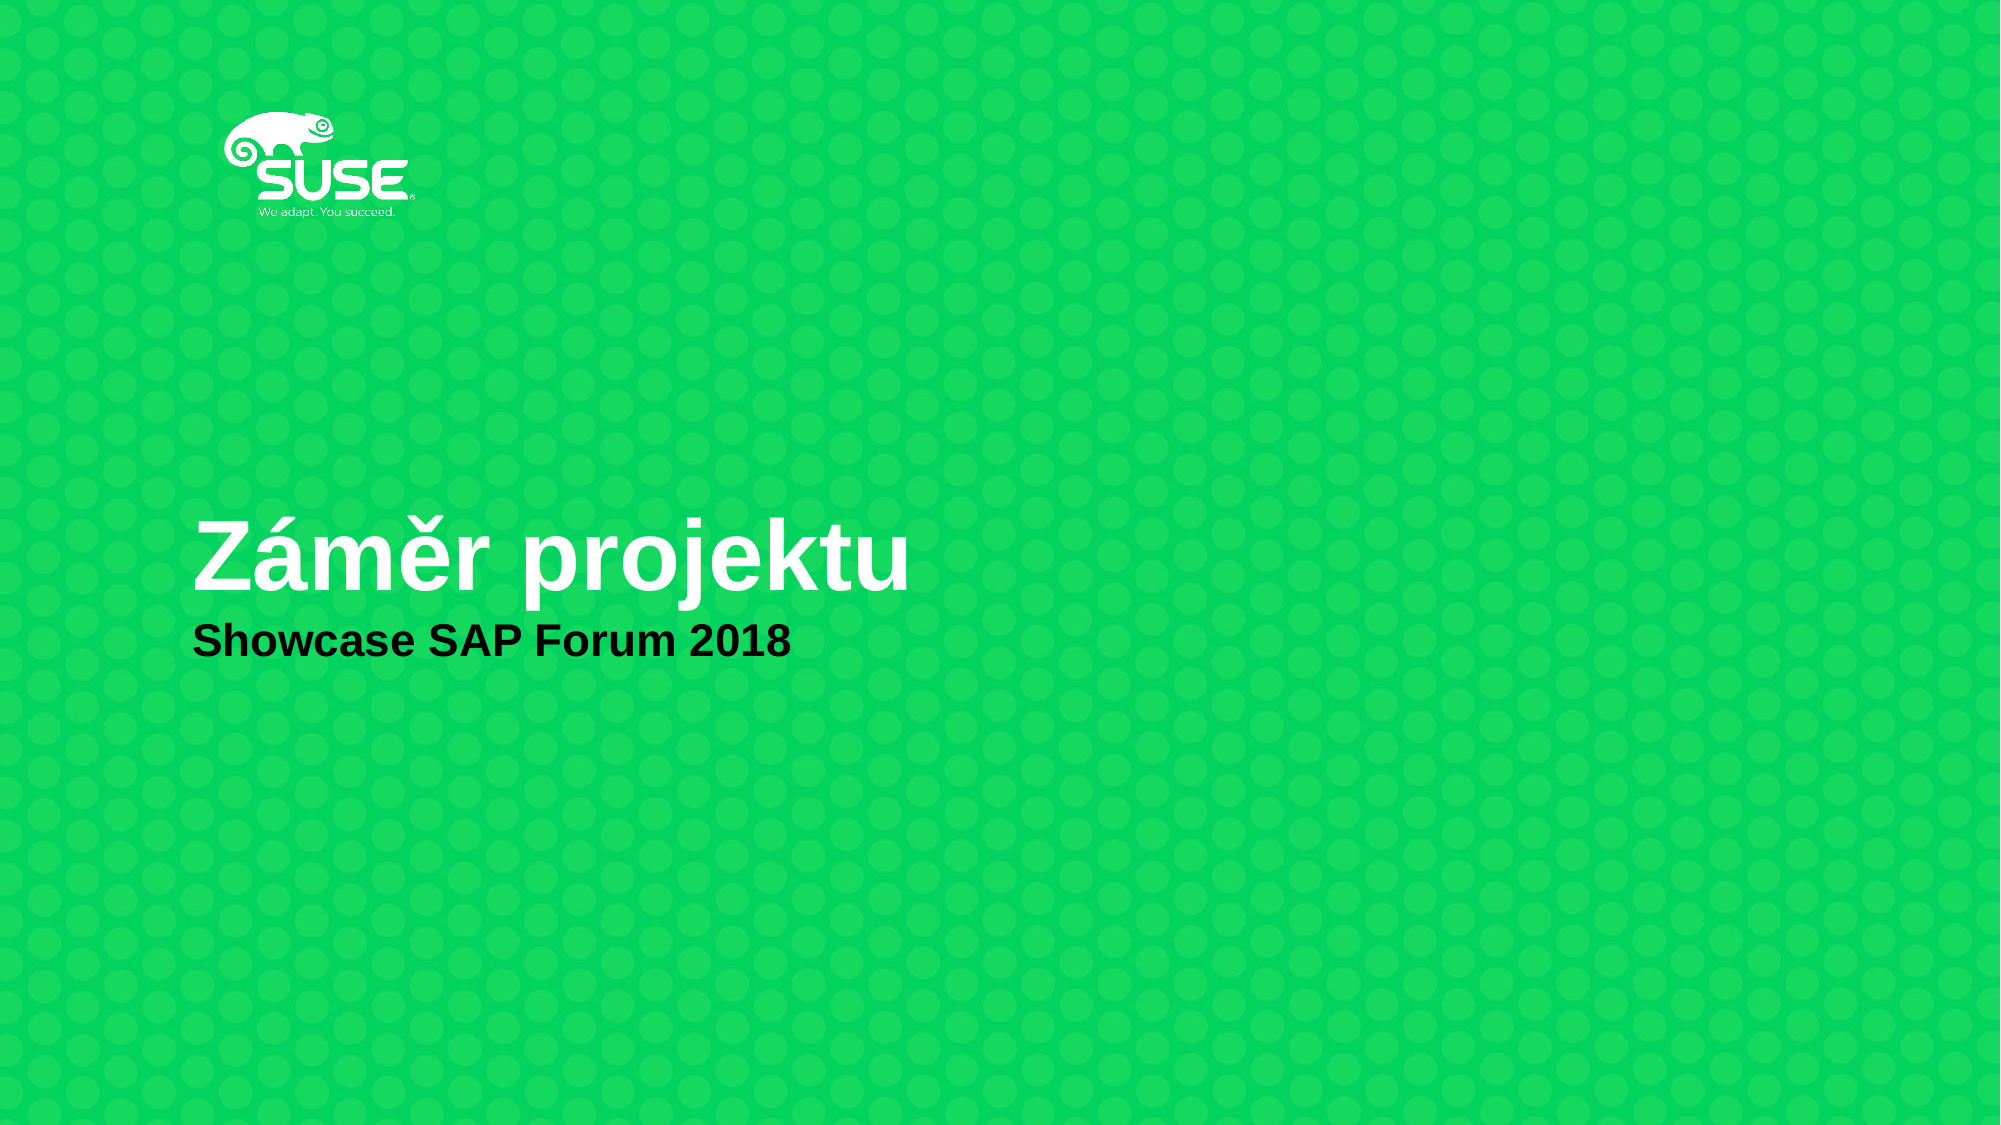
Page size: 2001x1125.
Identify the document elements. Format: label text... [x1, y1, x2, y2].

picture [0, 0, 2000, 1125]
title Záměr projektu Showcase SAP Forum 2018 [177, 118, 1929, 674]
